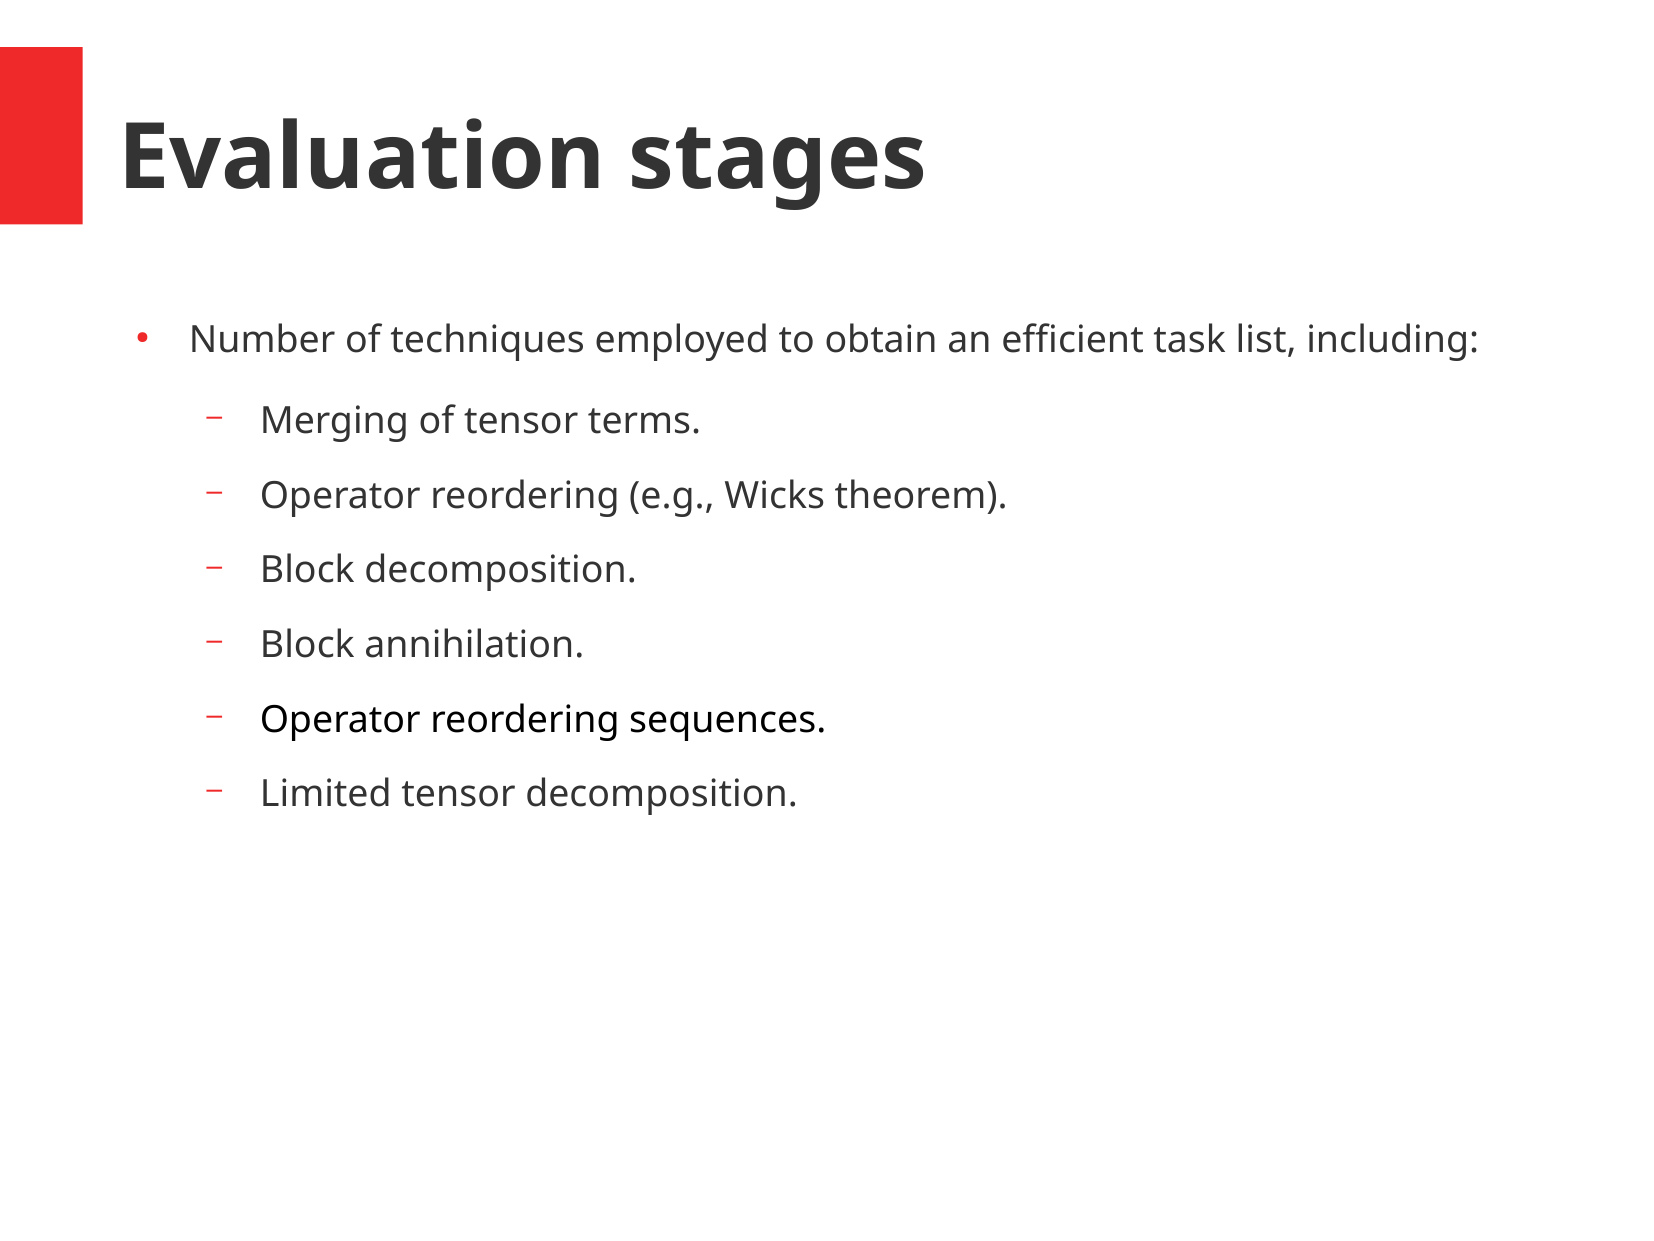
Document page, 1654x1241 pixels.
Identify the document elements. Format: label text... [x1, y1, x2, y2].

list Number of techniques employed to obtain an efficient task list, including: Merging of tensor terms. Operator reordering (e.g., Wicks theorem). Block decomposition. Block annihilation. Operator reordering sequences. Limited tensor decomposition. [118, 312, 1536, 559]
title Evaluation stages [118, 49, 1571, 257]
